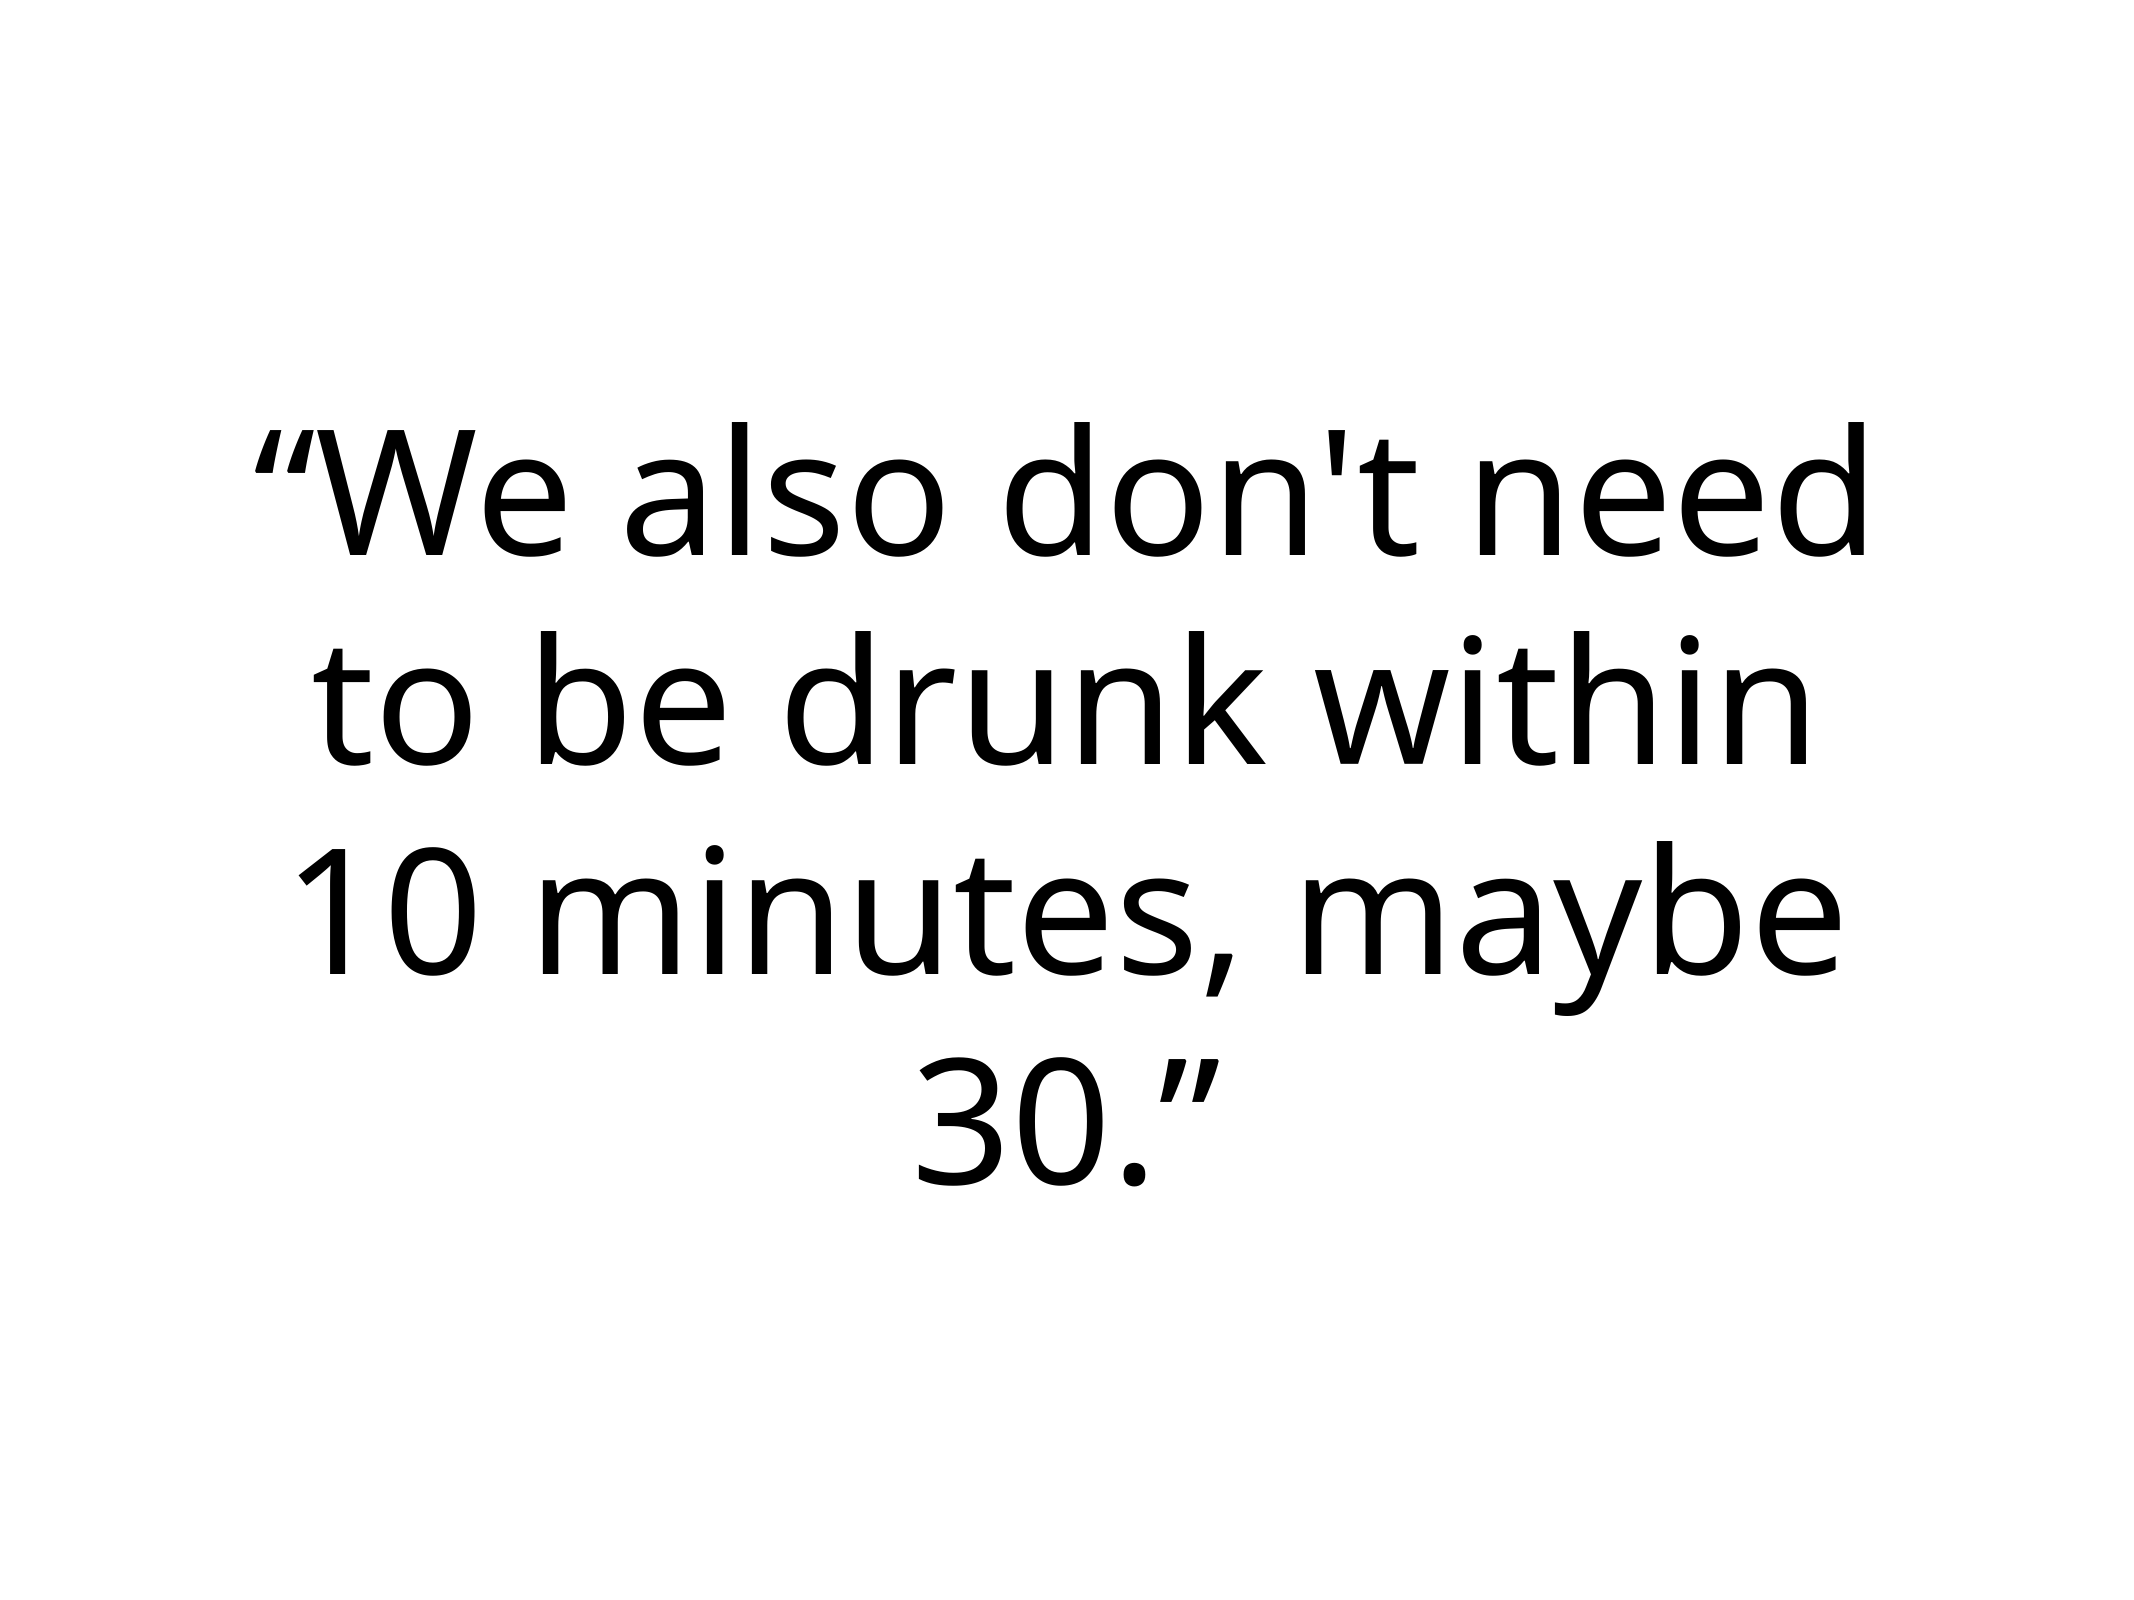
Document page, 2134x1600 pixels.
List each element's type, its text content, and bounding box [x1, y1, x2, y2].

title “We also don't need to be drunk within 10 minutes, maybe 30.” [208, 371, 1925, 1229]
